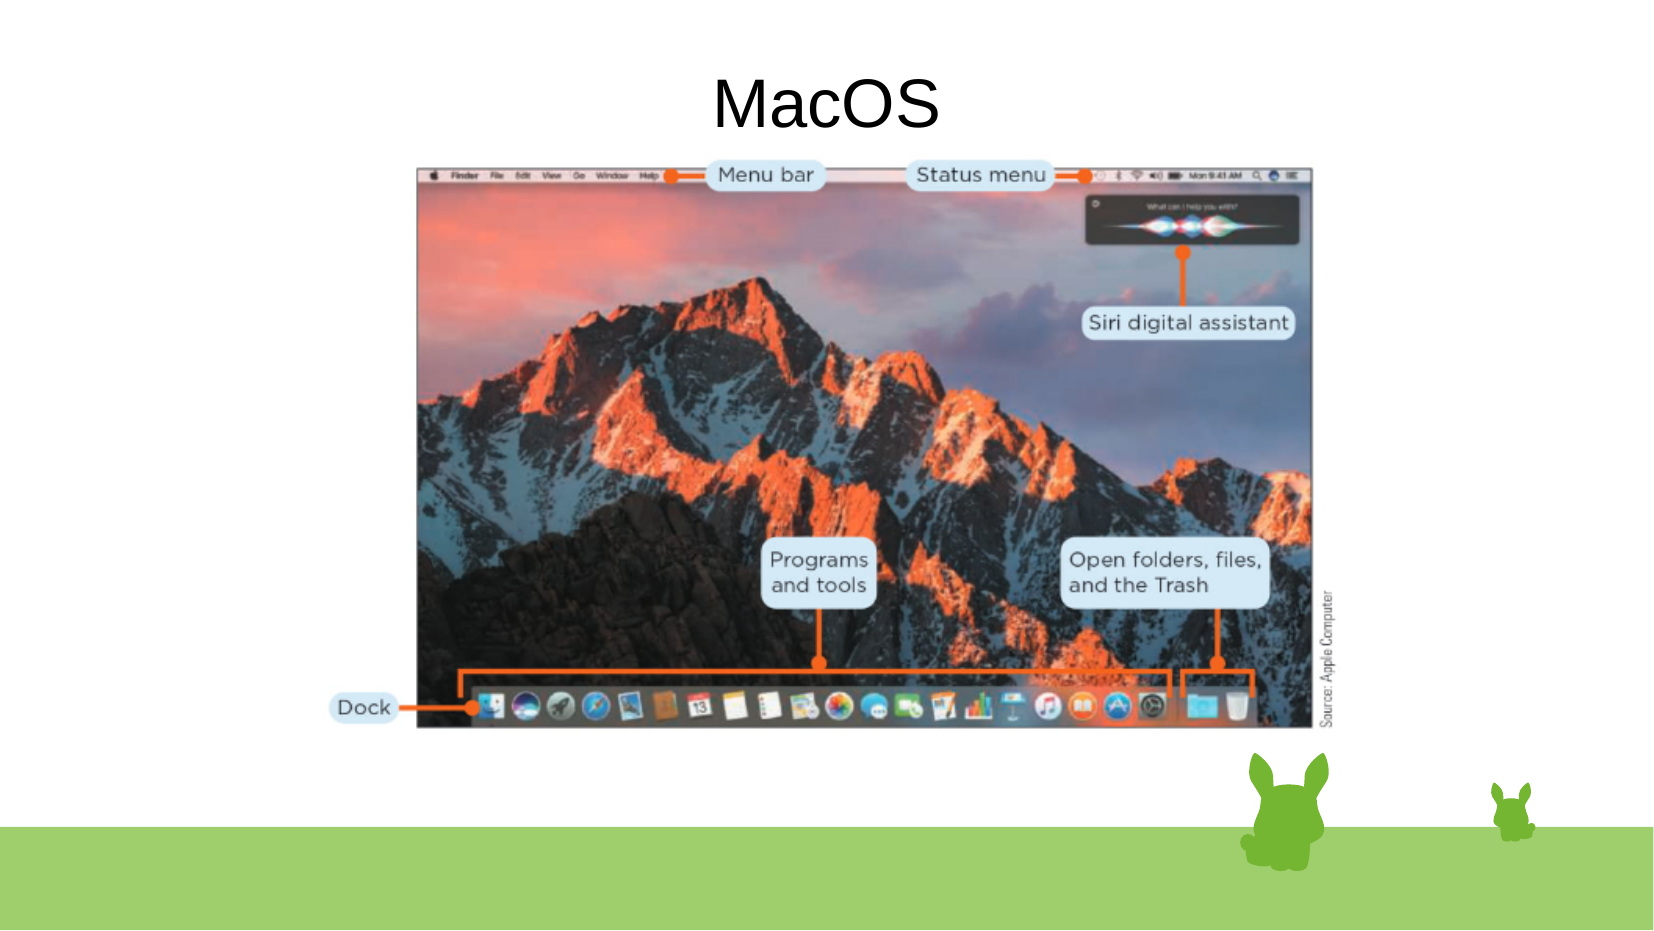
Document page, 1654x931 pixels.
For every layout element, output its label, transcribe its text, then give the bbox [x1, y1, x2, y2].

picture [318, 149, 1351, 735]
title MacOS [88, 29, 1565, 178]
